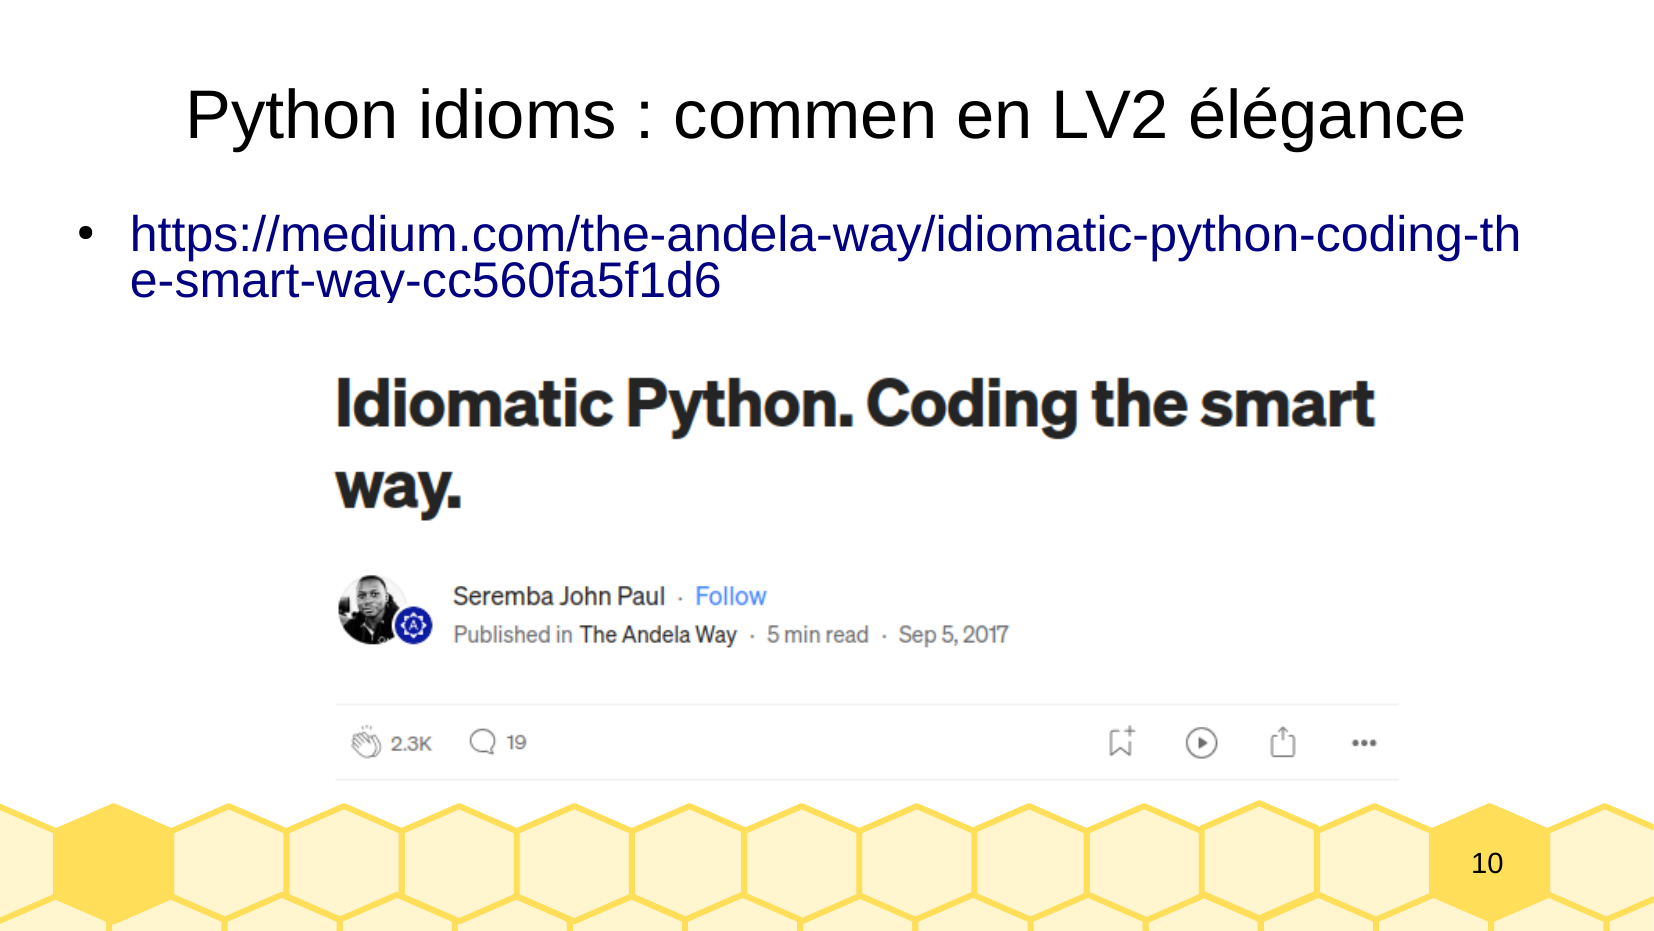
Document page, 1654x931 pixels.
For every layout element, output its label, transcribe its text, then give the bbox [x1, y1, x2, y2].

title Python idioms : commen en LV2 élégance [82, 37, 1571, 193]
picture [145, 303, 1571, 798]
list https://medium.com/the-andela-way/idiomatic-python-coding-the-smart-way-cc560fa5f1d6 [59, 206, 1548, 747]
